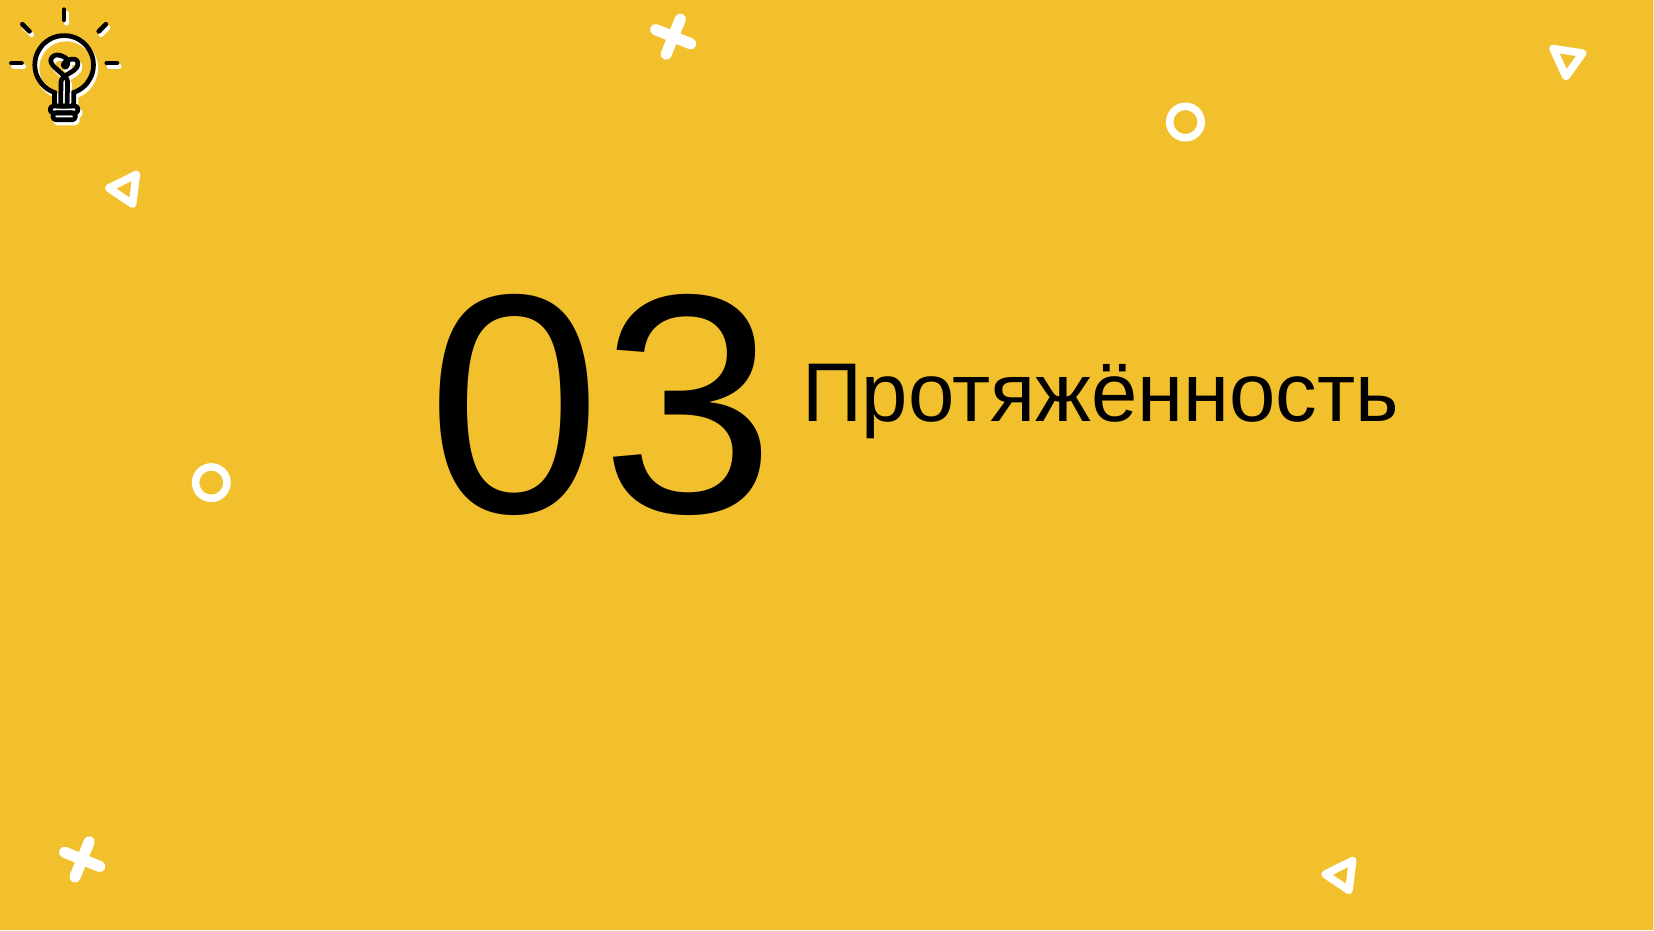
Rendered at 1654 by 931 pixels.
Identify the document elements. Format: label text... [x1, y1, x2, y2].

text_box 03 [412, 221, 826, 931]
text_box Протяжённость [787, 338, 1424, 563]
